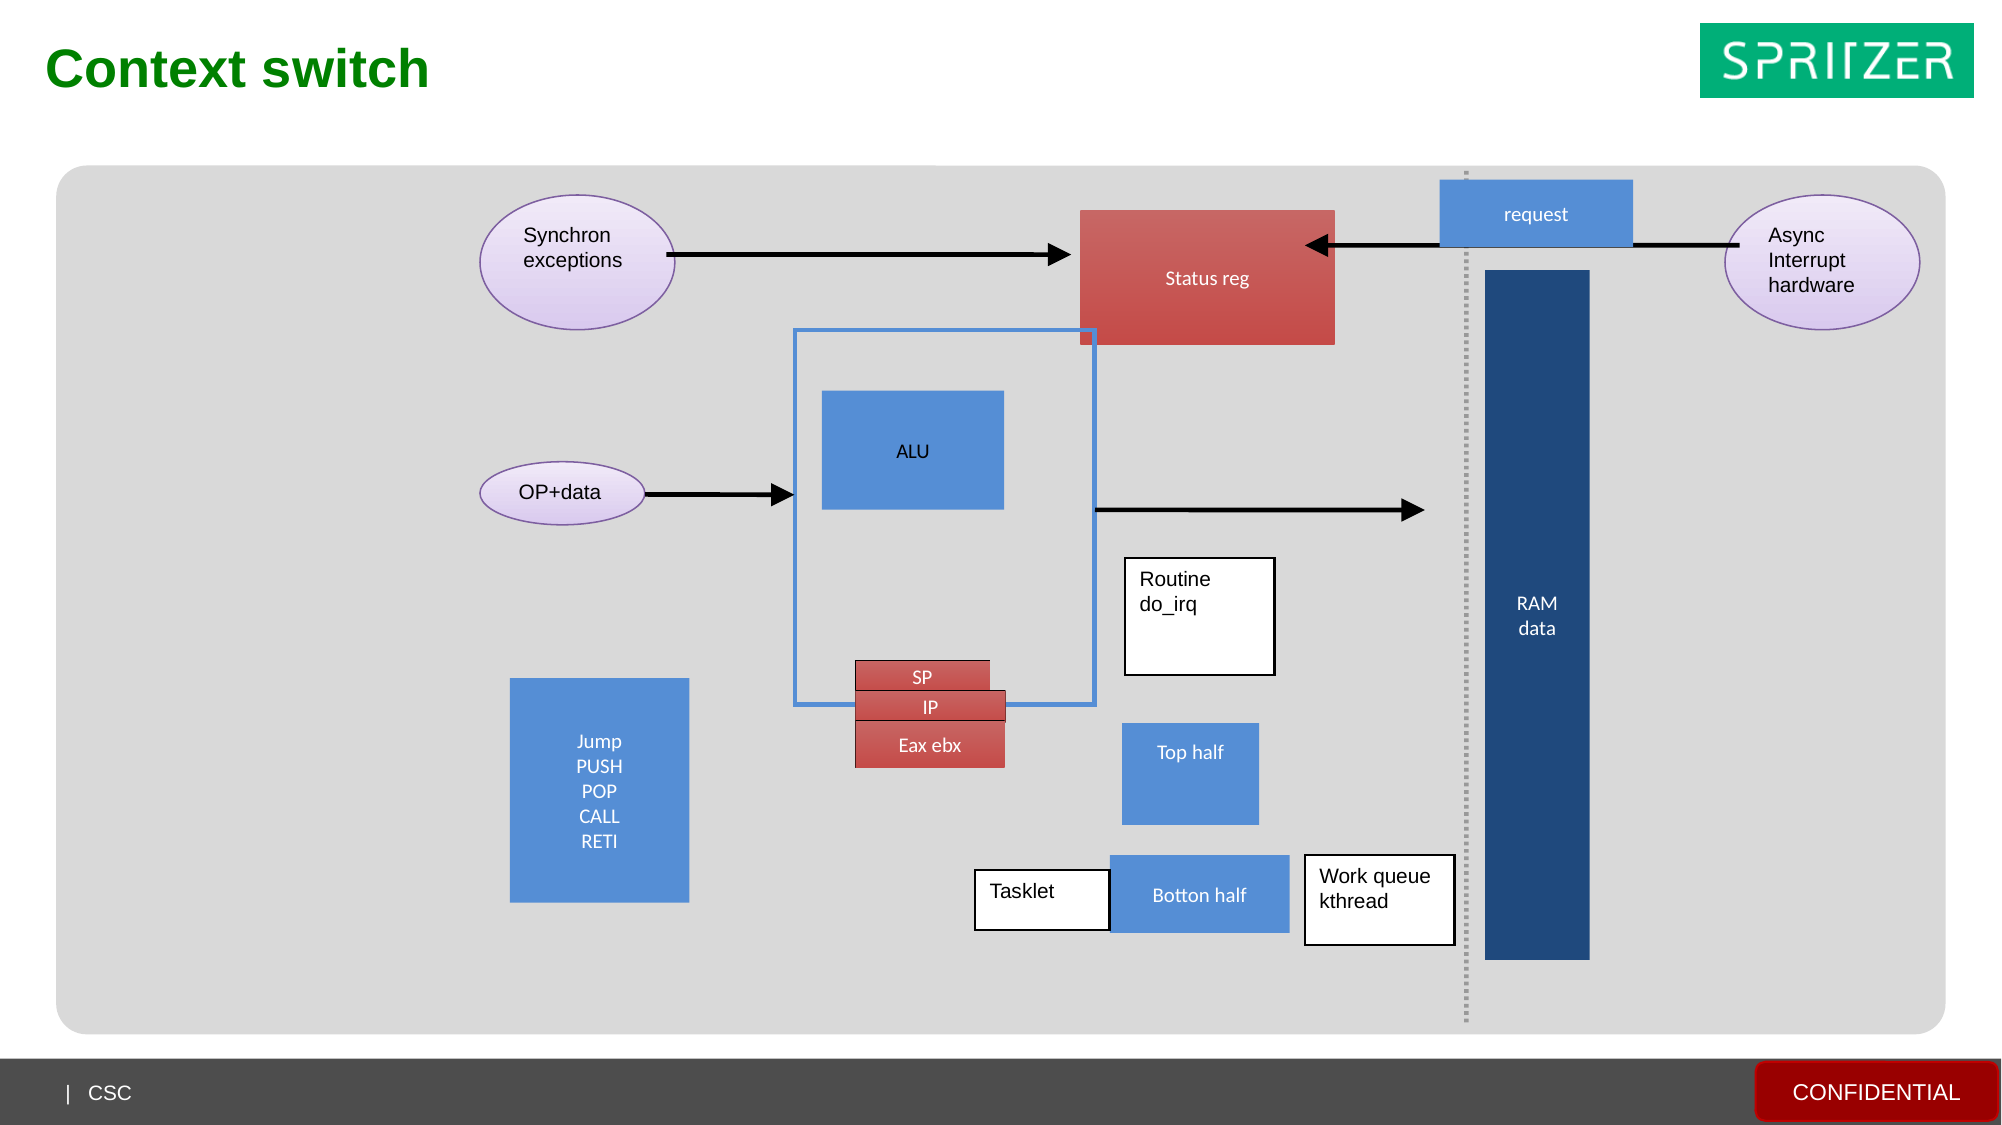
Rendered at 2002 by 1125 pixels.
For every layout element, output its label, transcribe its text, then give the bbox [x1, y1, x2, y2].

picture [1700, 23, 1974, 98]
text_box Status reg [1080, 210, 1335, 345]
text_box Tasklet [974, 870, 1110, 930]
text_box OP+data [479, 461, 645, 525]
text_box ALU [821, 390, 1005, 510]
text_box Context switch [45, 27, 1954, 99]
text_box Async Interrupt hardware [1725, 195, 1920, 330]
text_box Top half [1122, 723, 1260, 825]
text_box Routine do_irq [1124, 558, 1275, 675]
text_box Synchron exceptions [480, 195, 675, 330]
text_box RAM data [1485, 270, 1590, 960]
text_box SP [855, 660, 990, 690]
text_box IP [855, 690, 1006, 723]
text_box request [1439, 179, 1634, 247]
text_box Botton half [1109, 855, 1290, 933]
text_box Work queue kthread [1304, 855, 1455, 945]
text_box Jump PUSH POP CALL RETI [509, 678, 690, 903]
text_box Eax ebx [855, 720, 1005, 768]
